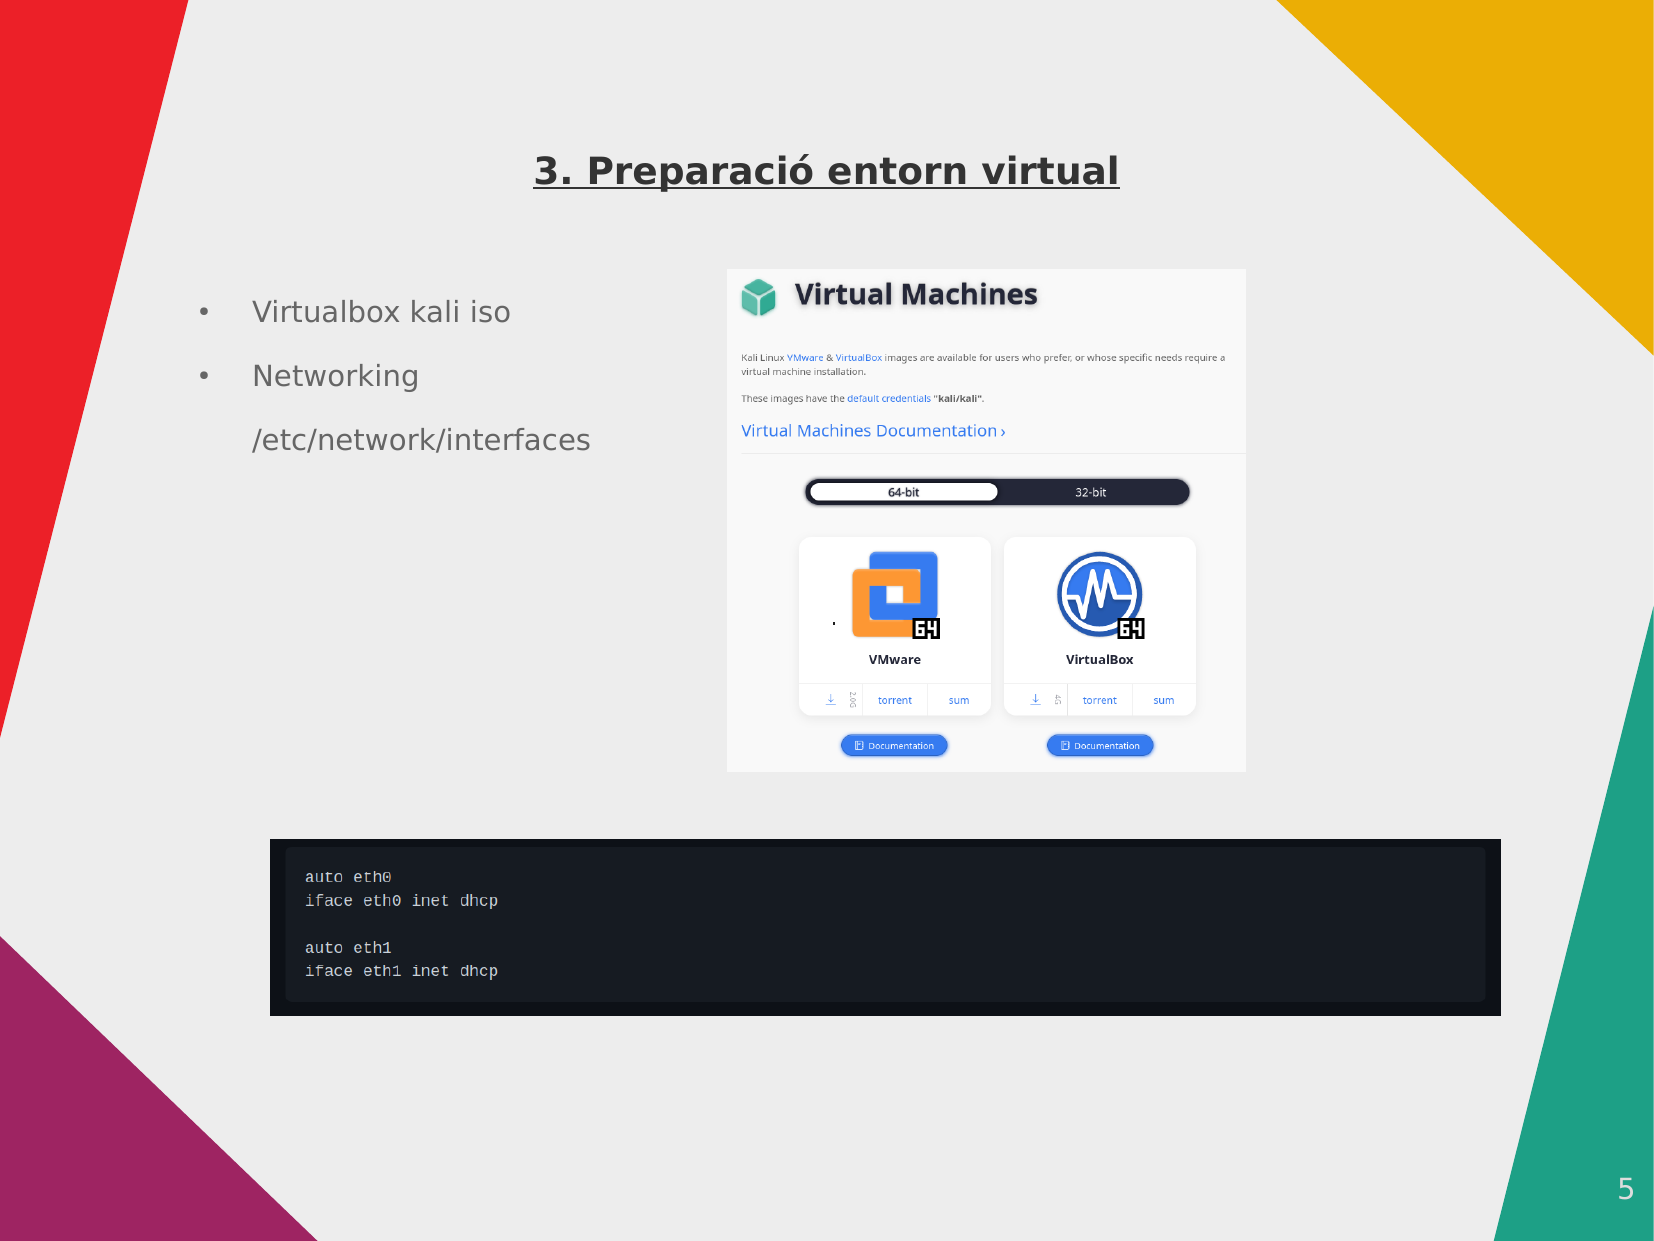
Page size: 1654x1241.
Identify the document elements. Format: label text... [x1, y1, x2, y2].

picture [270, 839, 1501, 1016]
title 3. Preparació entorn virtual [114, 73, 1539, 271]
list Virtualbox kali iso Networking /etc/network/interfaces [181, 295, 1606, 1027]
picture [727, 269, 1246, 772]
